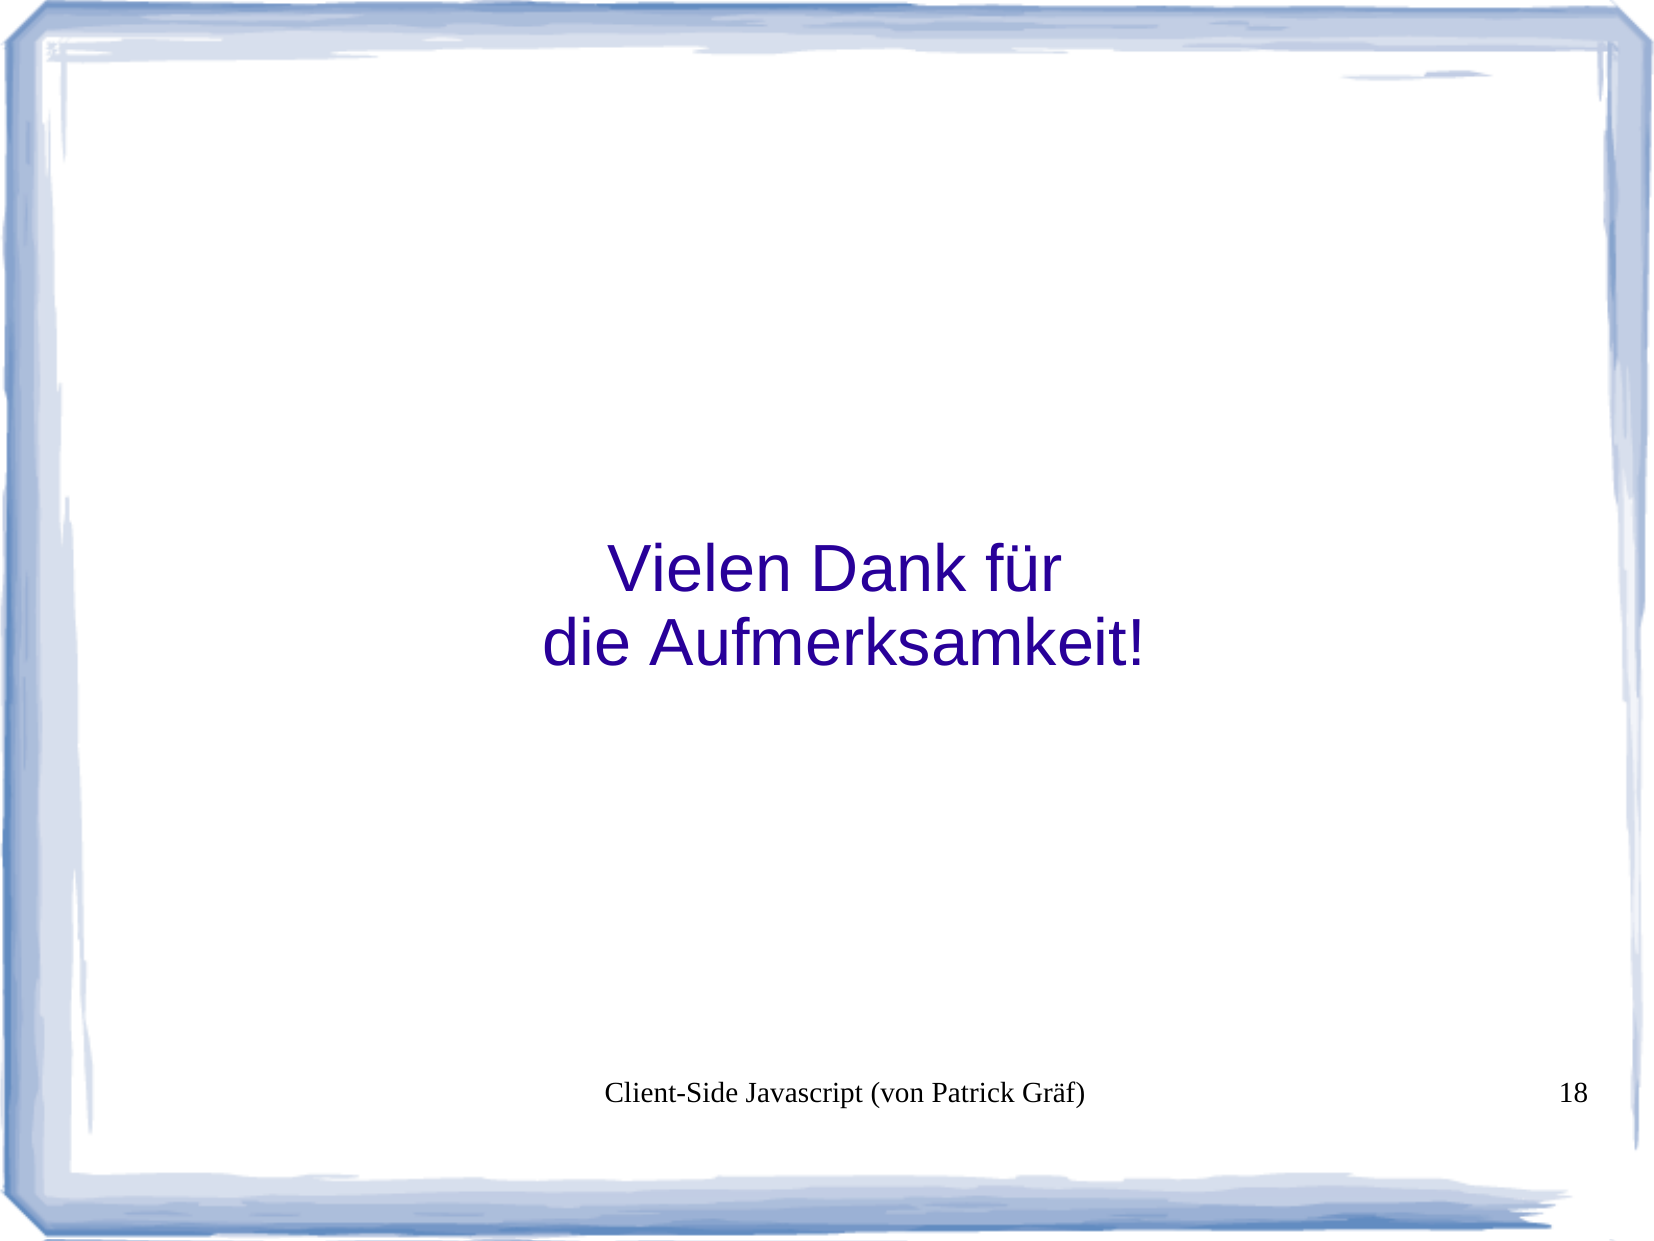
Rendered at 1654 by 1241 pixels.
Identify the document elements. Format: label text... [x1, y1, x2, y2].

subtitle Vielen Dank für die Aufmerksamkeit! [118, 265, 1571, 945]
picture [0, 0, 1654, 1241]
